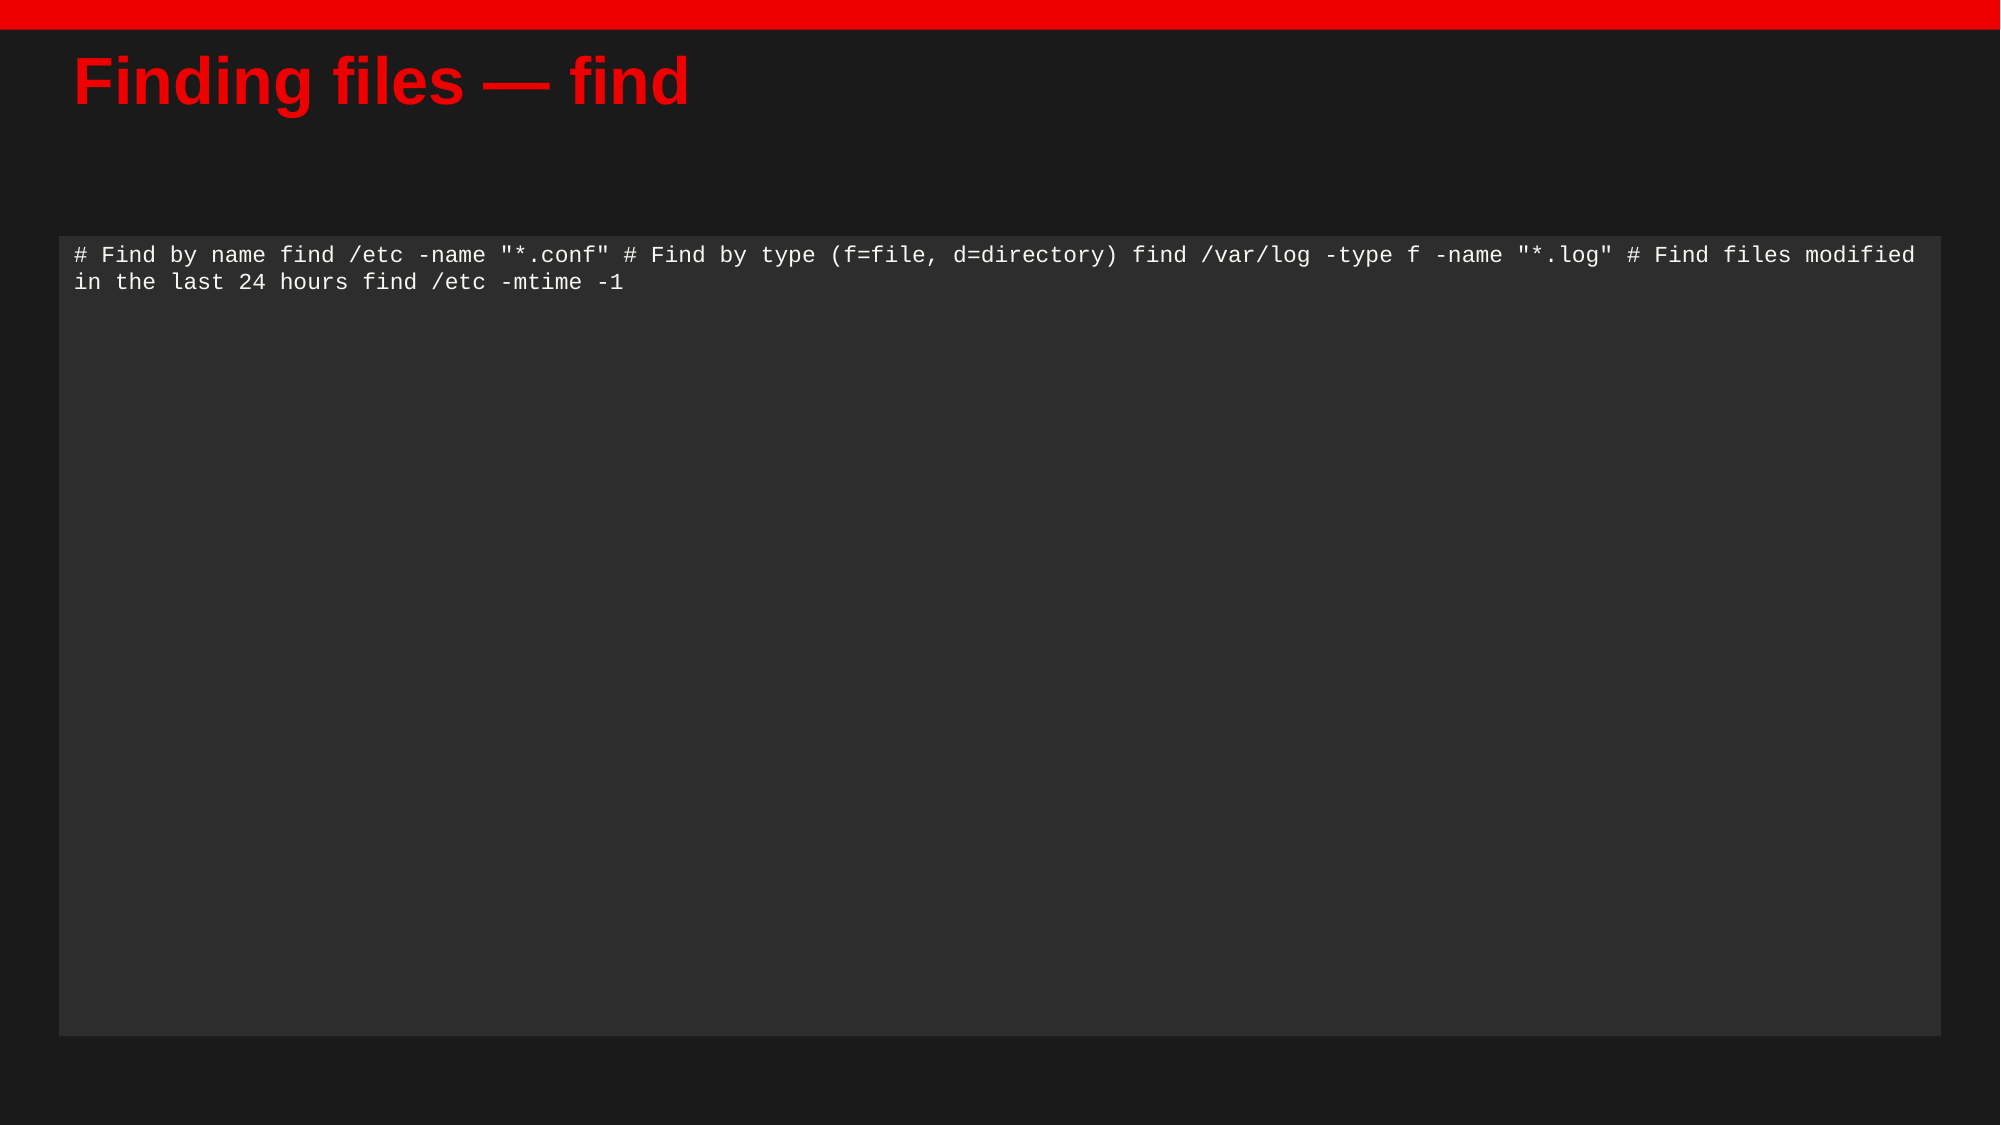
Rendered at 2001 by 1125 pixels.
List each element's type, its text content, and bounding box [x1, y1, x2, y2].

text_box [0, 0, 2001, 30]
text_box Finding files — find [59, 36, 1942, 208]
text_box # Find by name find /etc -name "*.conf" # Find by type (f=file, d=directory) find /var/log -type f -name "*.log" # Find files modified in the last 24 hours find /etc -mtime -1 [59, 236, 1942, 1037]
